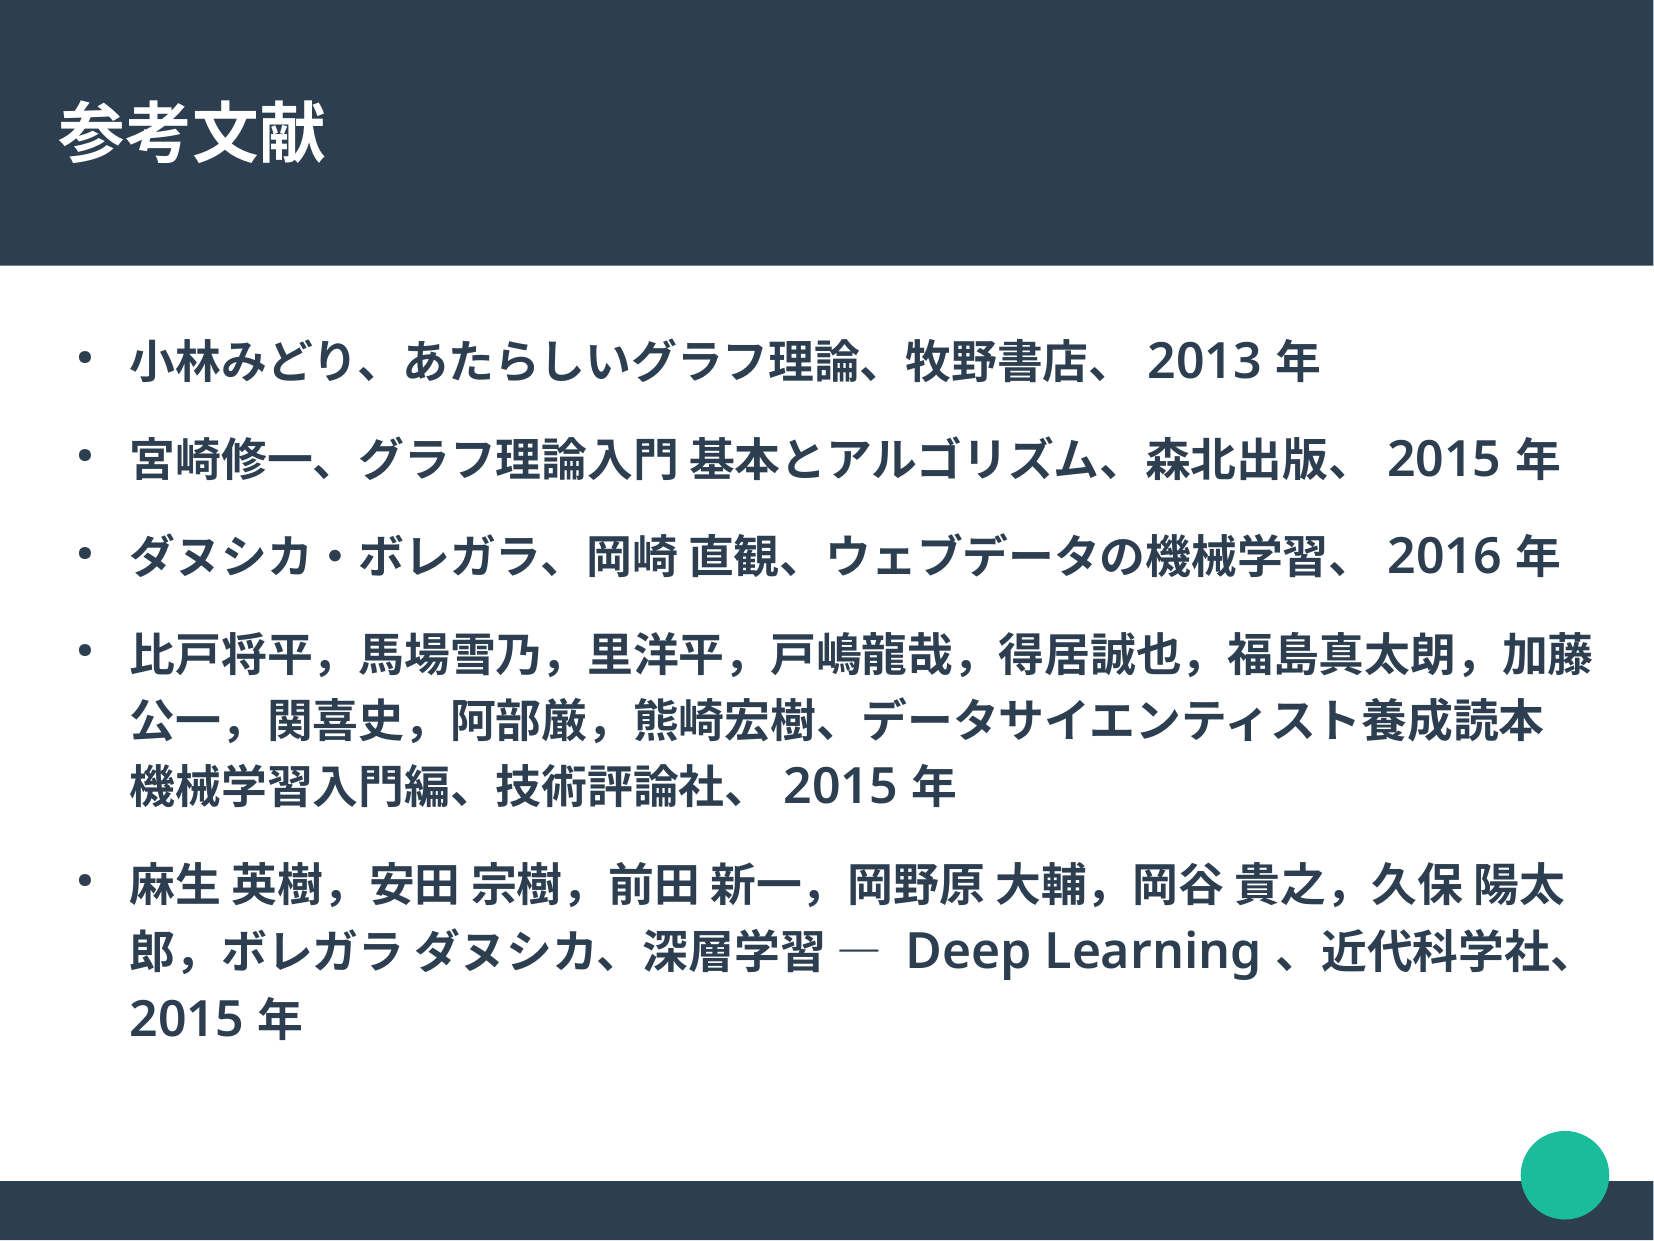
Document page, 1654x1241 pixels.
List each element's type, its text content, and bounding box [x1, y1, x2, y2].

title 参考文献 [59, 49, 1595, 207]
list 小林みどり、あたらしいグラフ理論、牧野書店、2013年 宮崎修一、グラフ理論入門 基本とアルゴリズム、森北出版、2015年 ダヌシカ・ボレガラ、岡崎 直観、ウェブデータの機械学習、2016年 比戸将平，馬場雪乃，里洋平，戸嶋龍哉，得居誠也，福島真太朗，加藤公一，関喜史，阿部厳，熊崎宏樹、データサイエンティスト養成読本 機械学習入門編、技術評論社、2015年 麻生 英樹，安田 宗樹，前田 新一，岡野原 大輔，岡谷 貴之，久保 陽太郎，ボレガラ ダヌシカ、深層学習 — Deep Learning、近代科学社、2015年 [59, 324, 1595, 1152]
